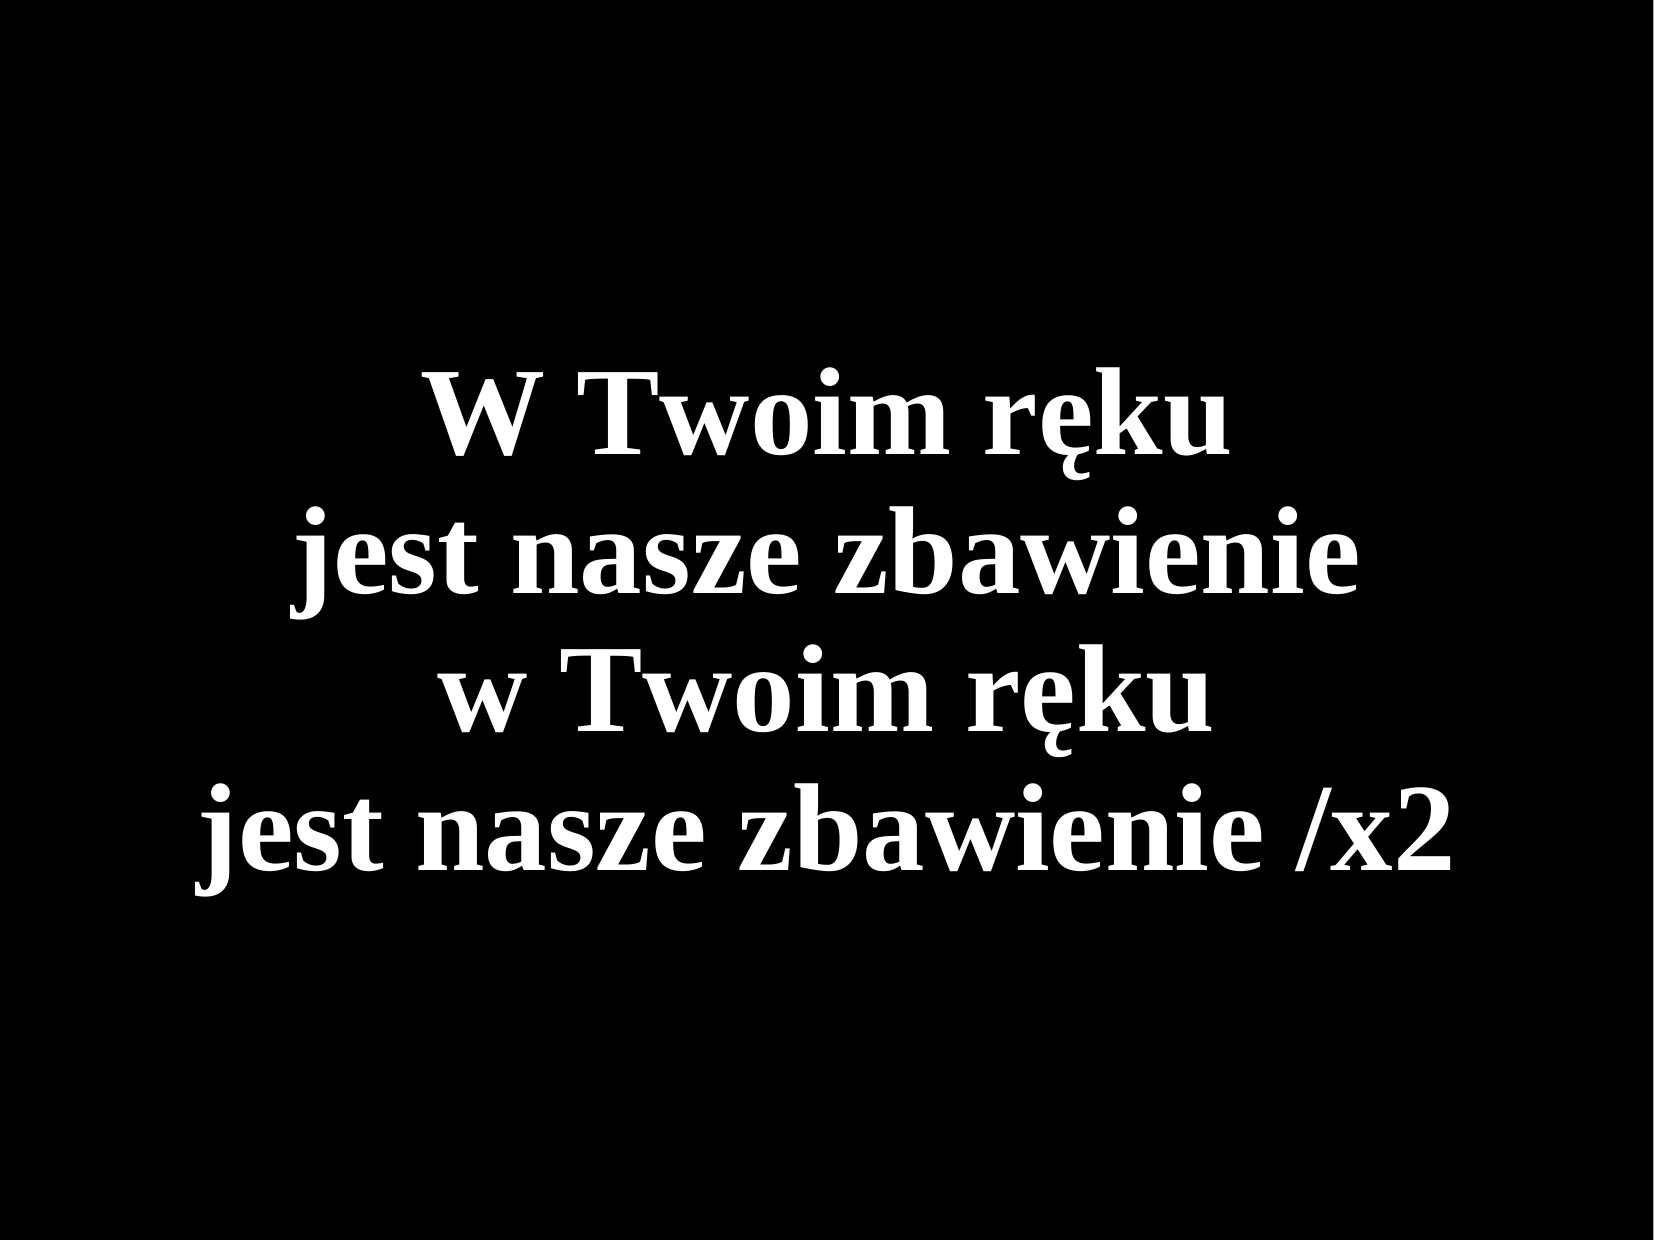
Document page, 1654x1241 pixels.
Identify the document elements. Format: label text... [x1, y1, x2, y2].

title W Twoim ręku jest nasze zbawienie w Twoim ręku jest nasze zbawienie /x2 [0, 0, 1654, 1241]
